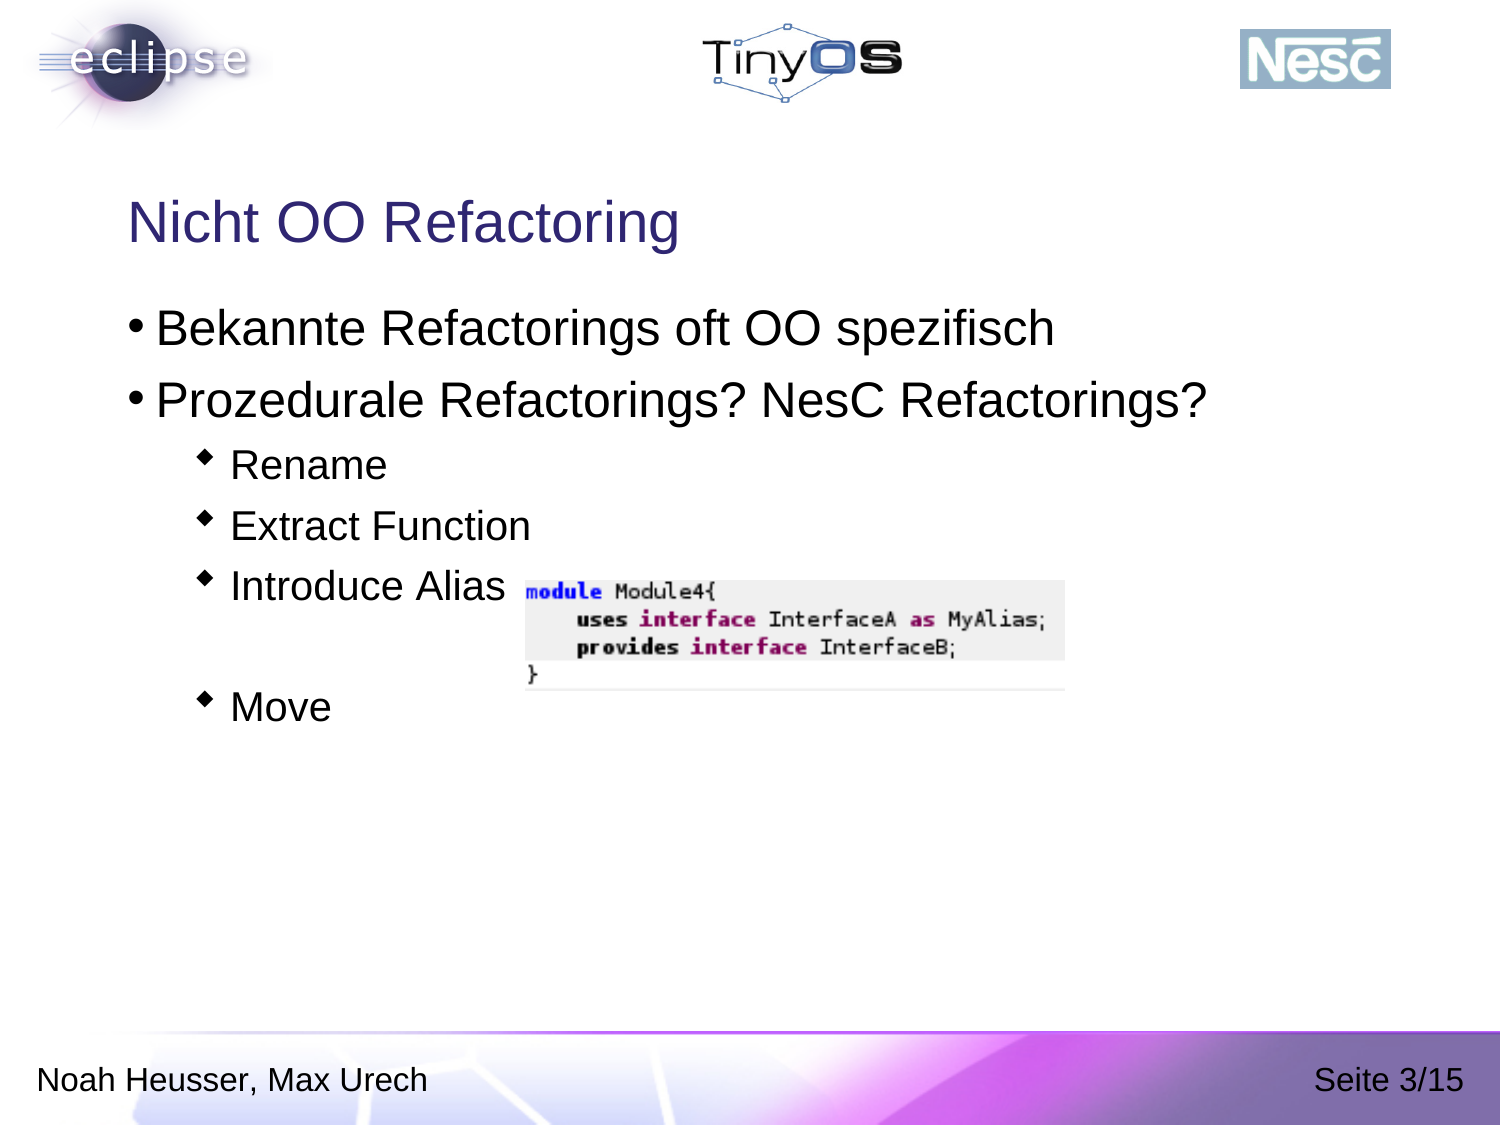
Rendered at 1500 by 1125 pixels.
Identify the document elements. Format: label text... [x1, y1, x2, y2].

title Nicht OO Refactoring [112, 140, 1388, 287]
picture [1240, 29, 1391, 89]
picture [0, 1031, 1500, 1125]
list Bekannte Refactorings oft OO spezifisch Prozedurale Refactorings? NesC Refactorings? Rename Extract Function Introduce Alias Move [112, 287, 1388, 1030]
picture [525, 580, 1065, 691]
picture [23, 0, 273, 130]
picture [696, 23, 904, 103]
